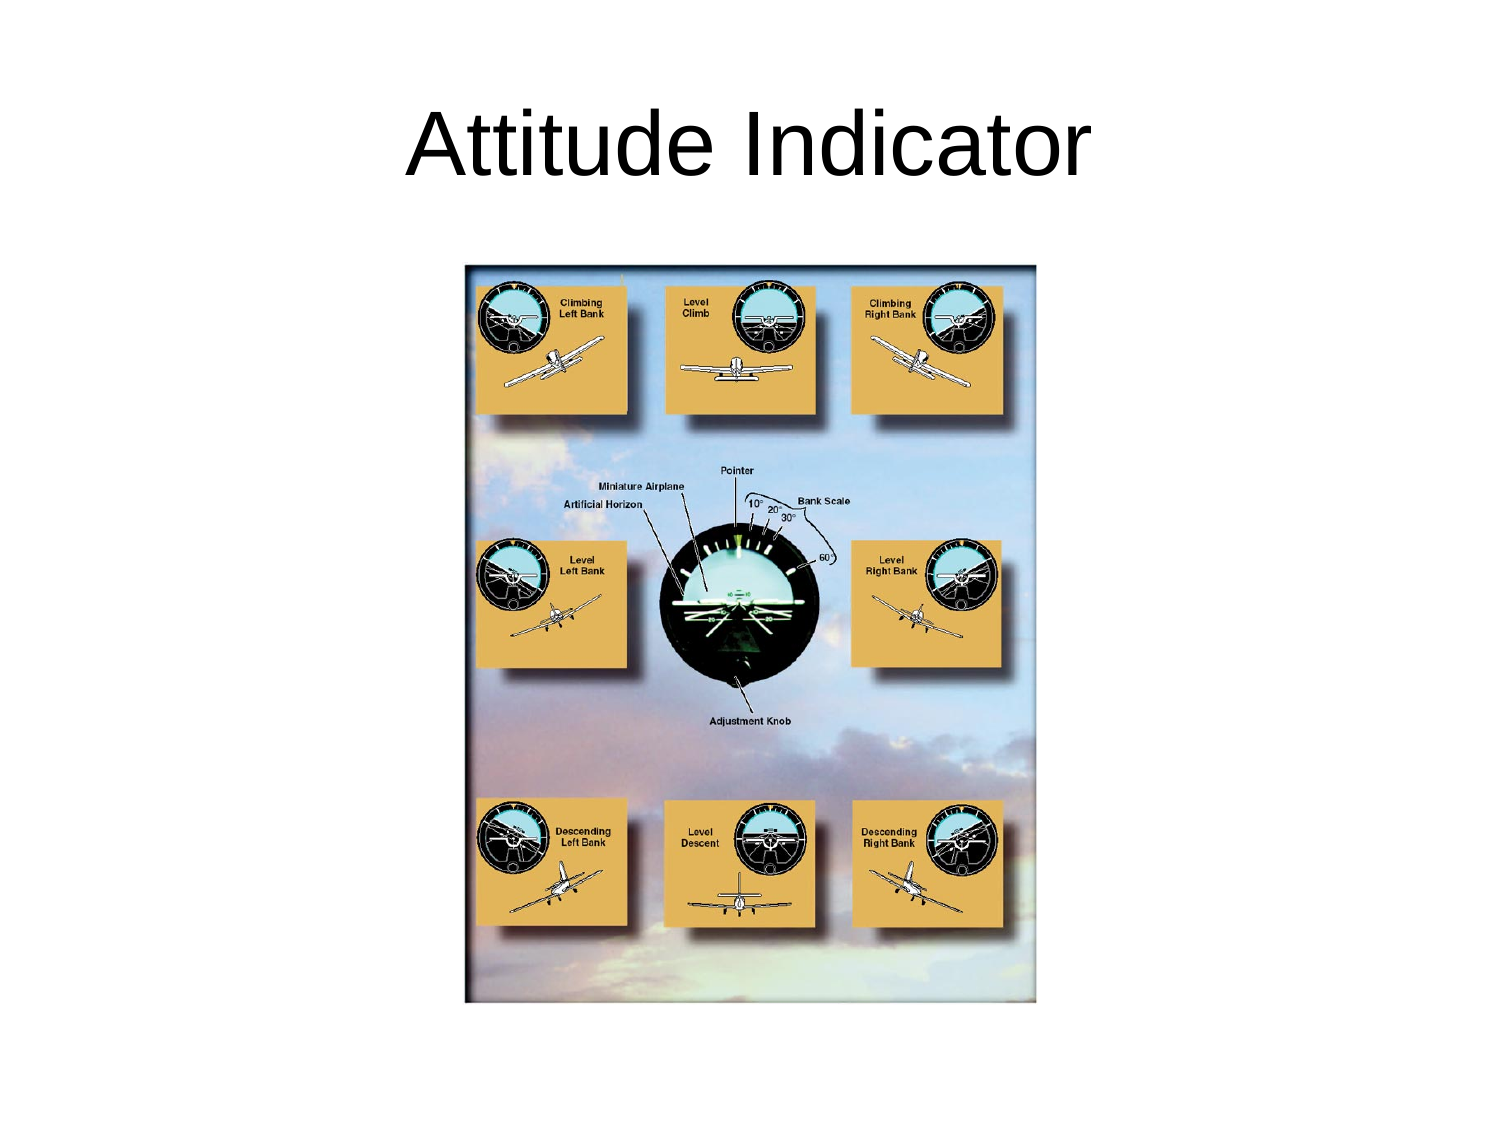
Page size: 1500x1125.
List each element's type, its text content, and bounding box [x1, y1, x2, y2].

title Attitude Indicator [75, 45, 1426, 233]
text_box [462, 262, 1038, 1006]
